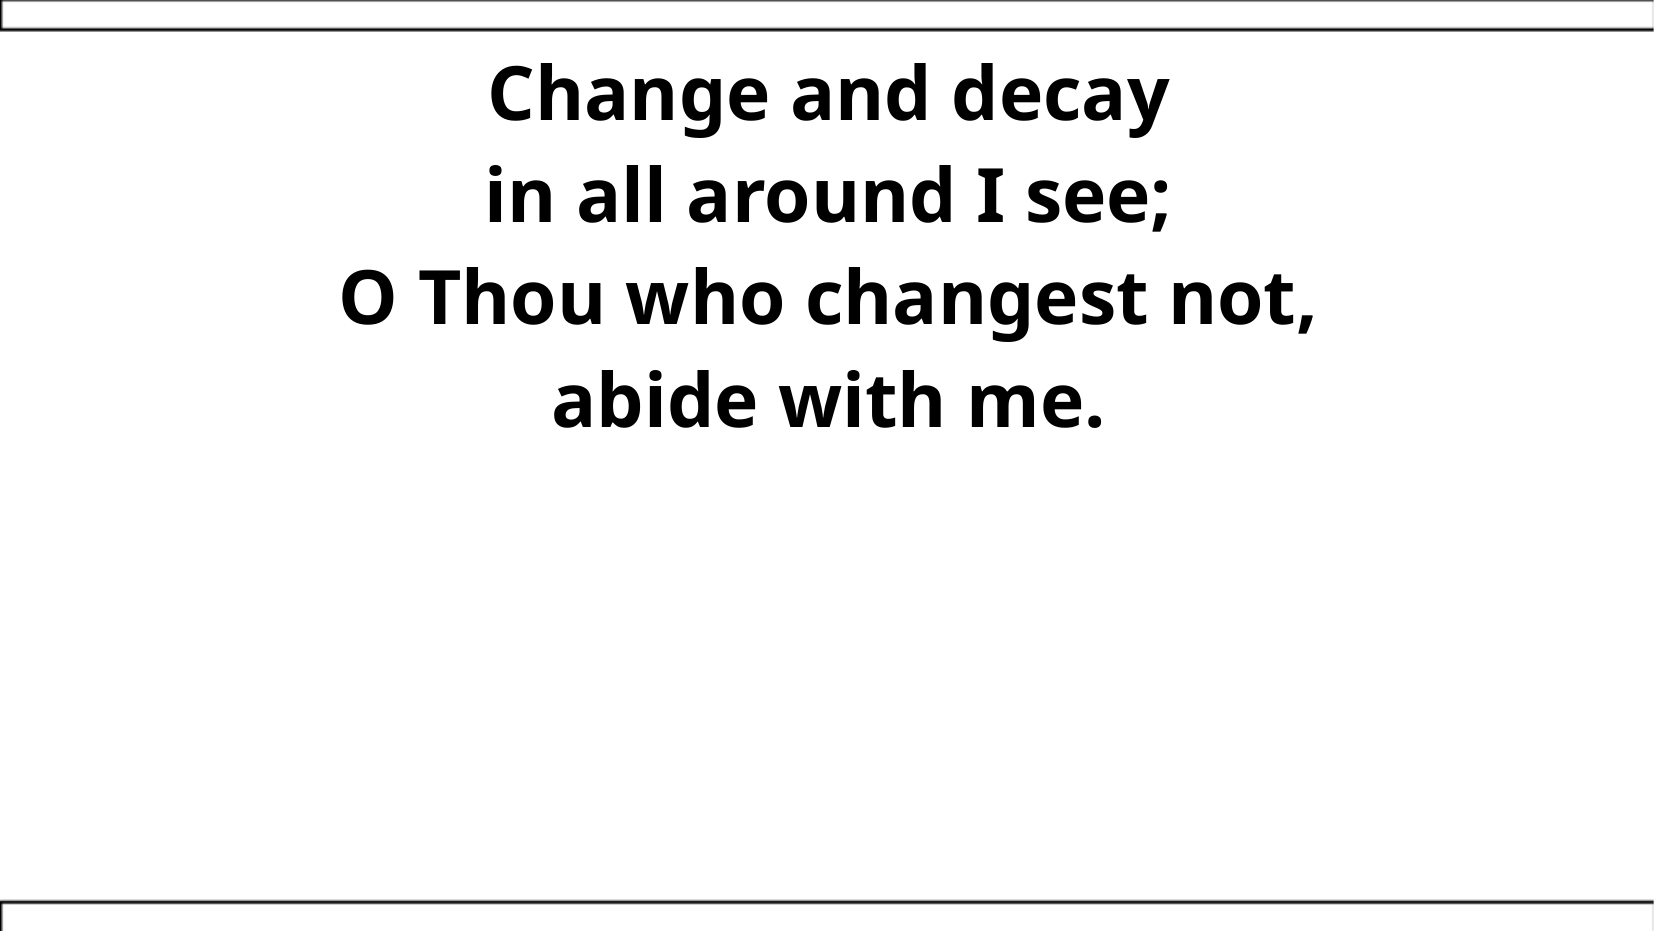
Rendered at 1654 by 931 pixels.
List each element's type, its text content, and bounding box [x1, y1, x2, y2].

text_box Change and decay in all around I see; O Thou who changest not, abide with me. [78, 32, 1579, 453]
picture [0, 0, 1654, 931]
